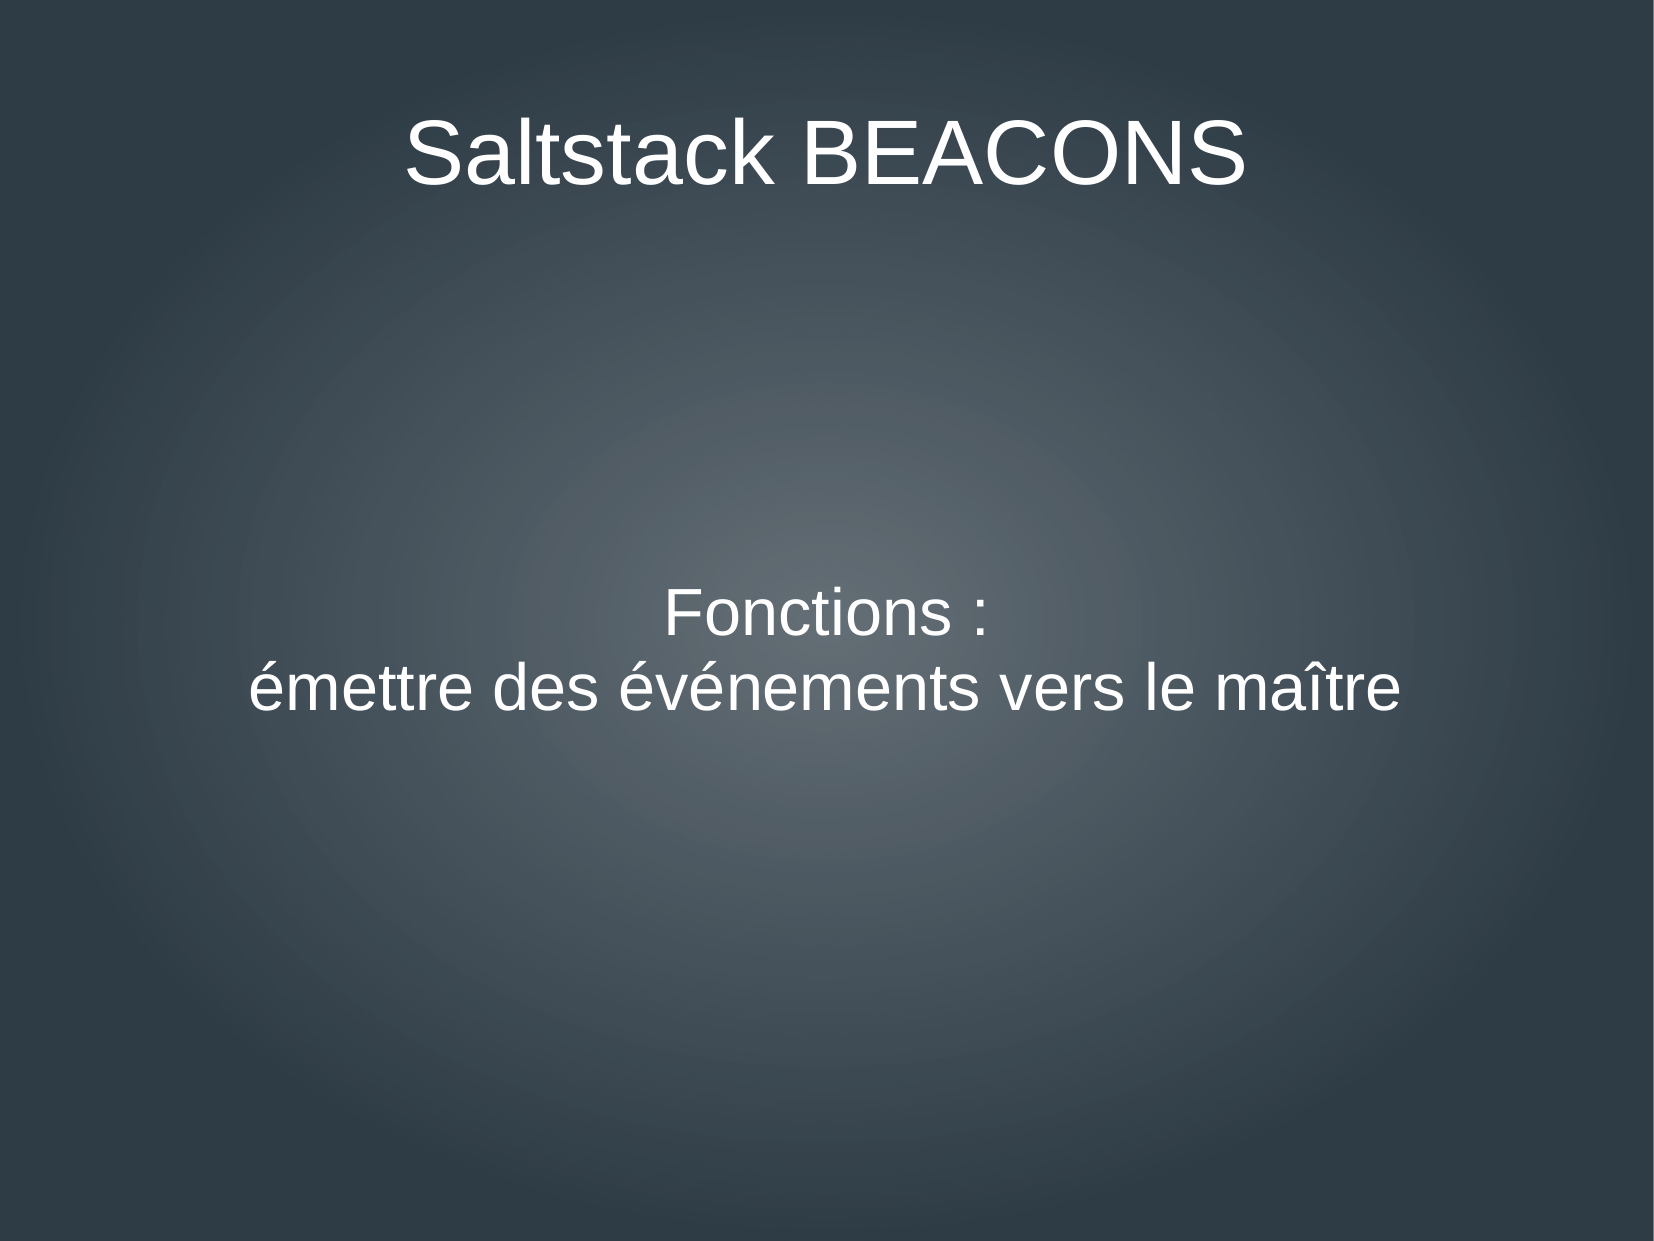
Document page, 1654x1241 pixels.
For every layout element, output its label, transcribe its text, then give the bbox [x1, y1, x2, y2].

title Saltstack BEACONS [82, 49, 1571, 257]
subtitle Fonctions : émettre des événements vers le maître [82, 290, 1571, 1010]
